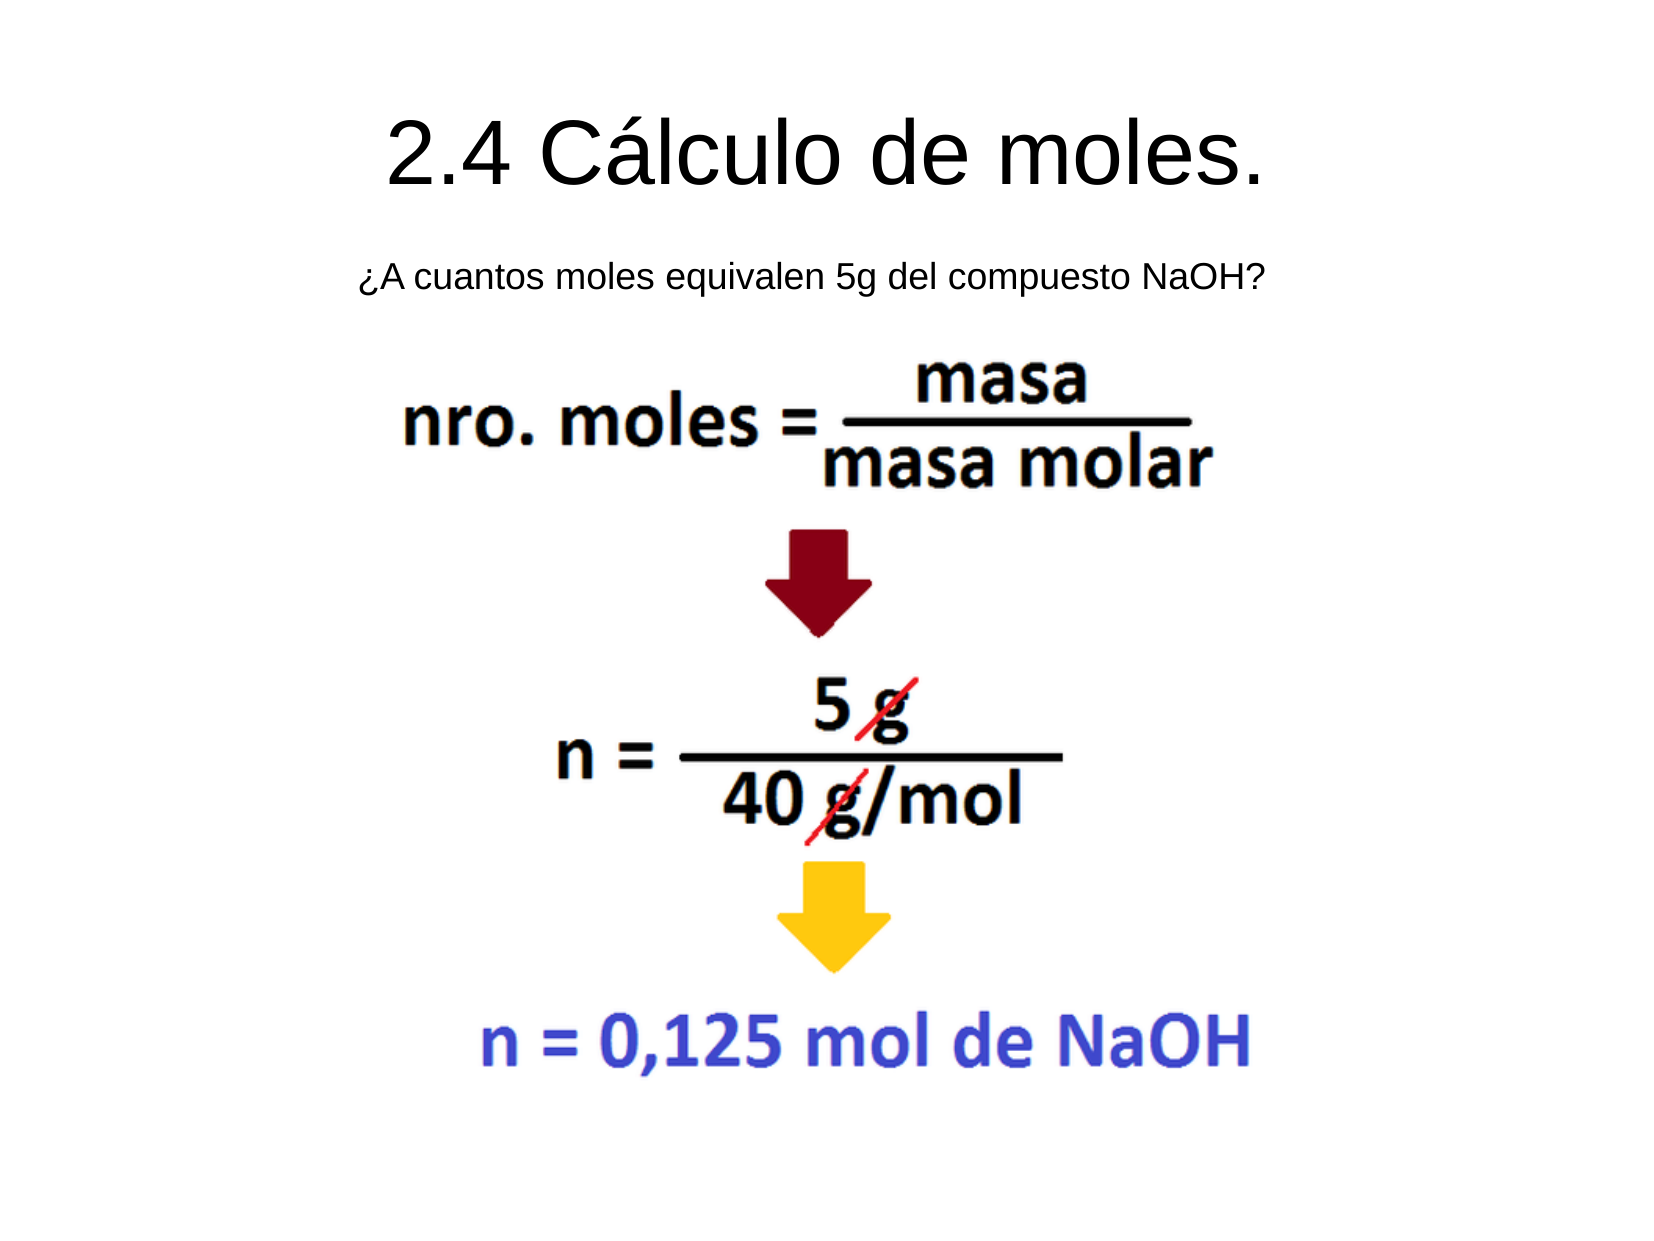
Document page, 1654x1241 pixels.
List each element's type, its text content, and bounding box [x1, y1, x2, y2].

text_box ¿A cuantos moles equivalen 5g del compuesto NaOH? [342, 248, 1281, 305]
title 2.4 Cálculo de moles. [82, 49, 1571, 257]
picture [401, 356, 1254, 1087]
